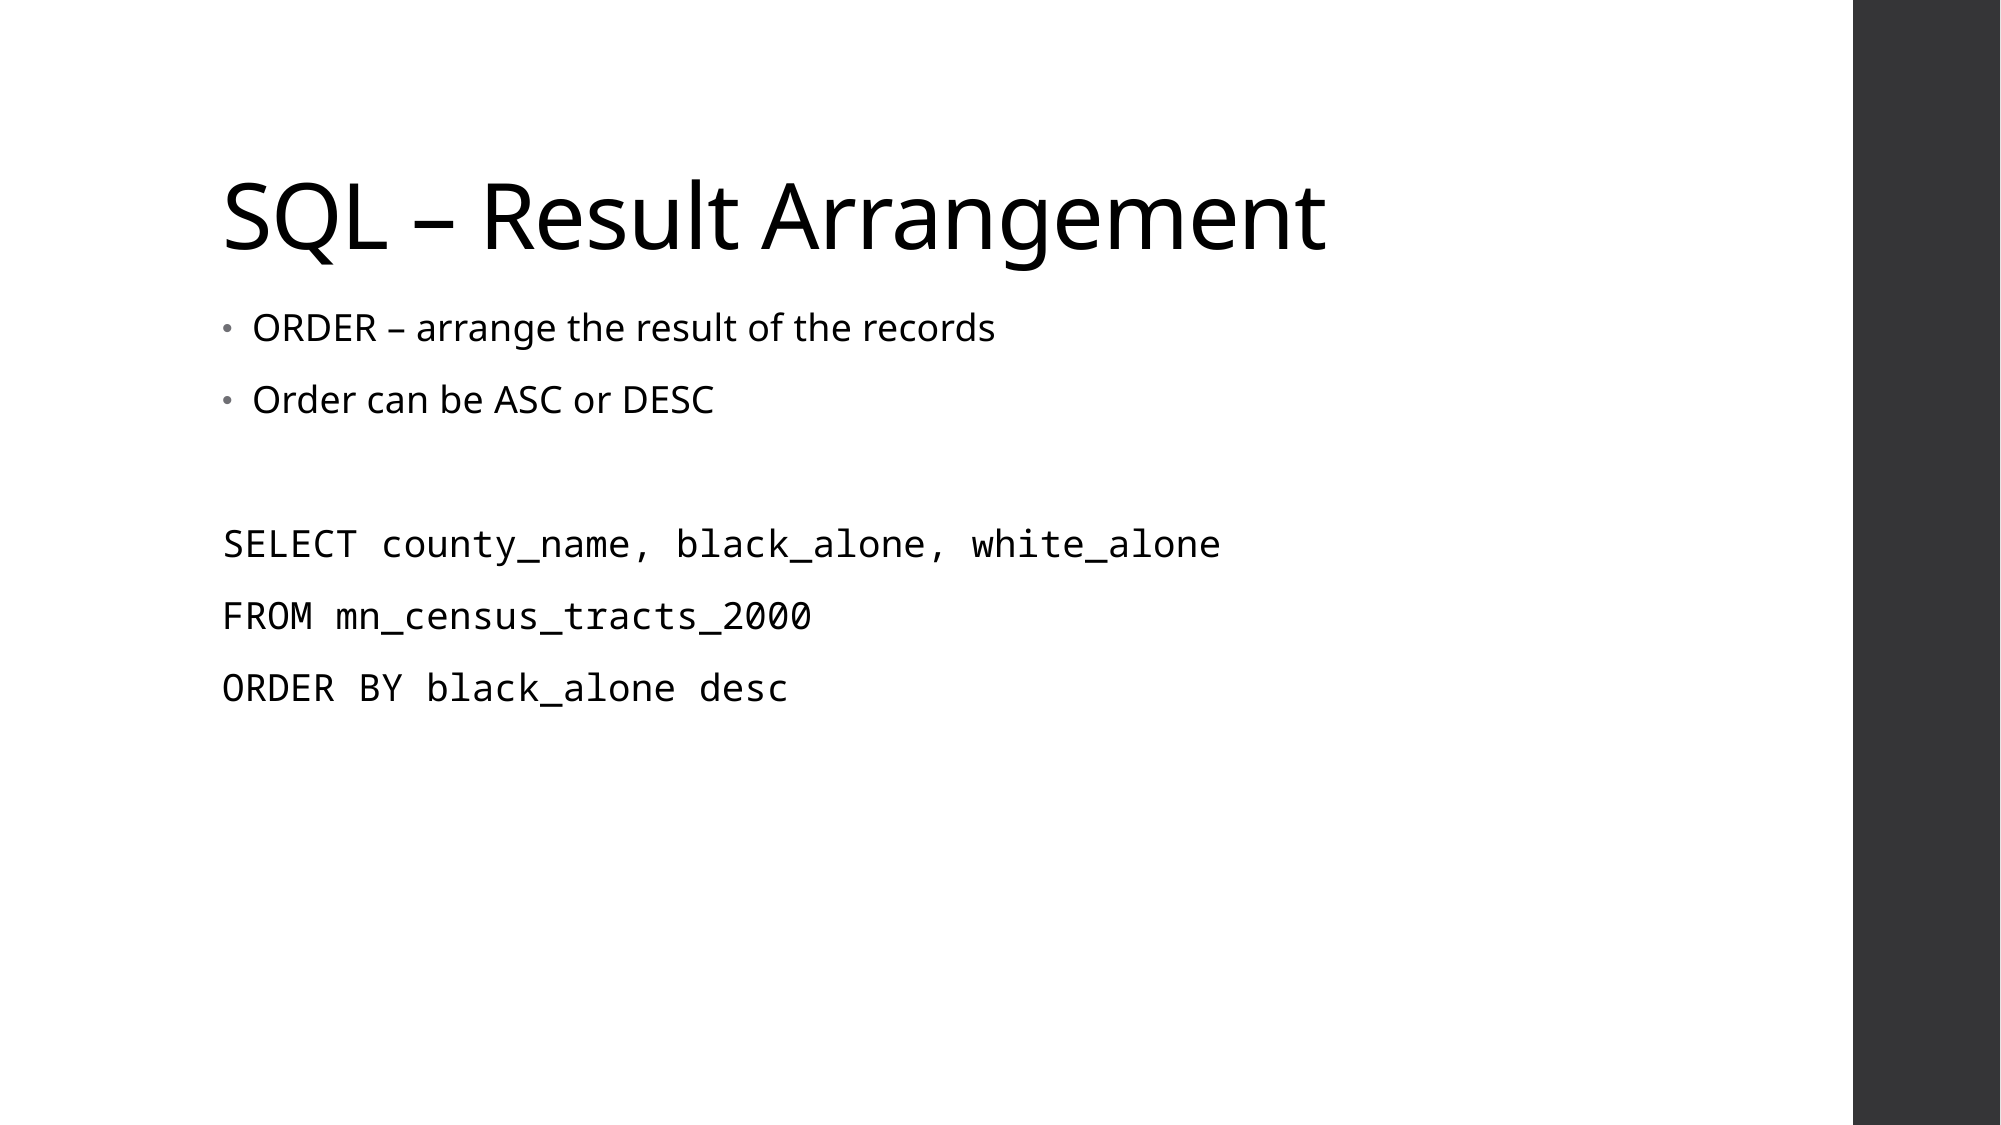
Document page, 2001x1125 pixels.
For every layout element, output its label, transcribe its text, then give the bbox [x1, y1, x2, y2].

list ORDER – arrange the result of the records Order can be ASC or DESC SELECT county_name, black_alone, white_alone FROM mn_census_tracts_2000 ORDER BY black_alone desc [206, 299, 1617, 1014]
title SQL – Result Arrangement [206, 60, 1797, 278]
